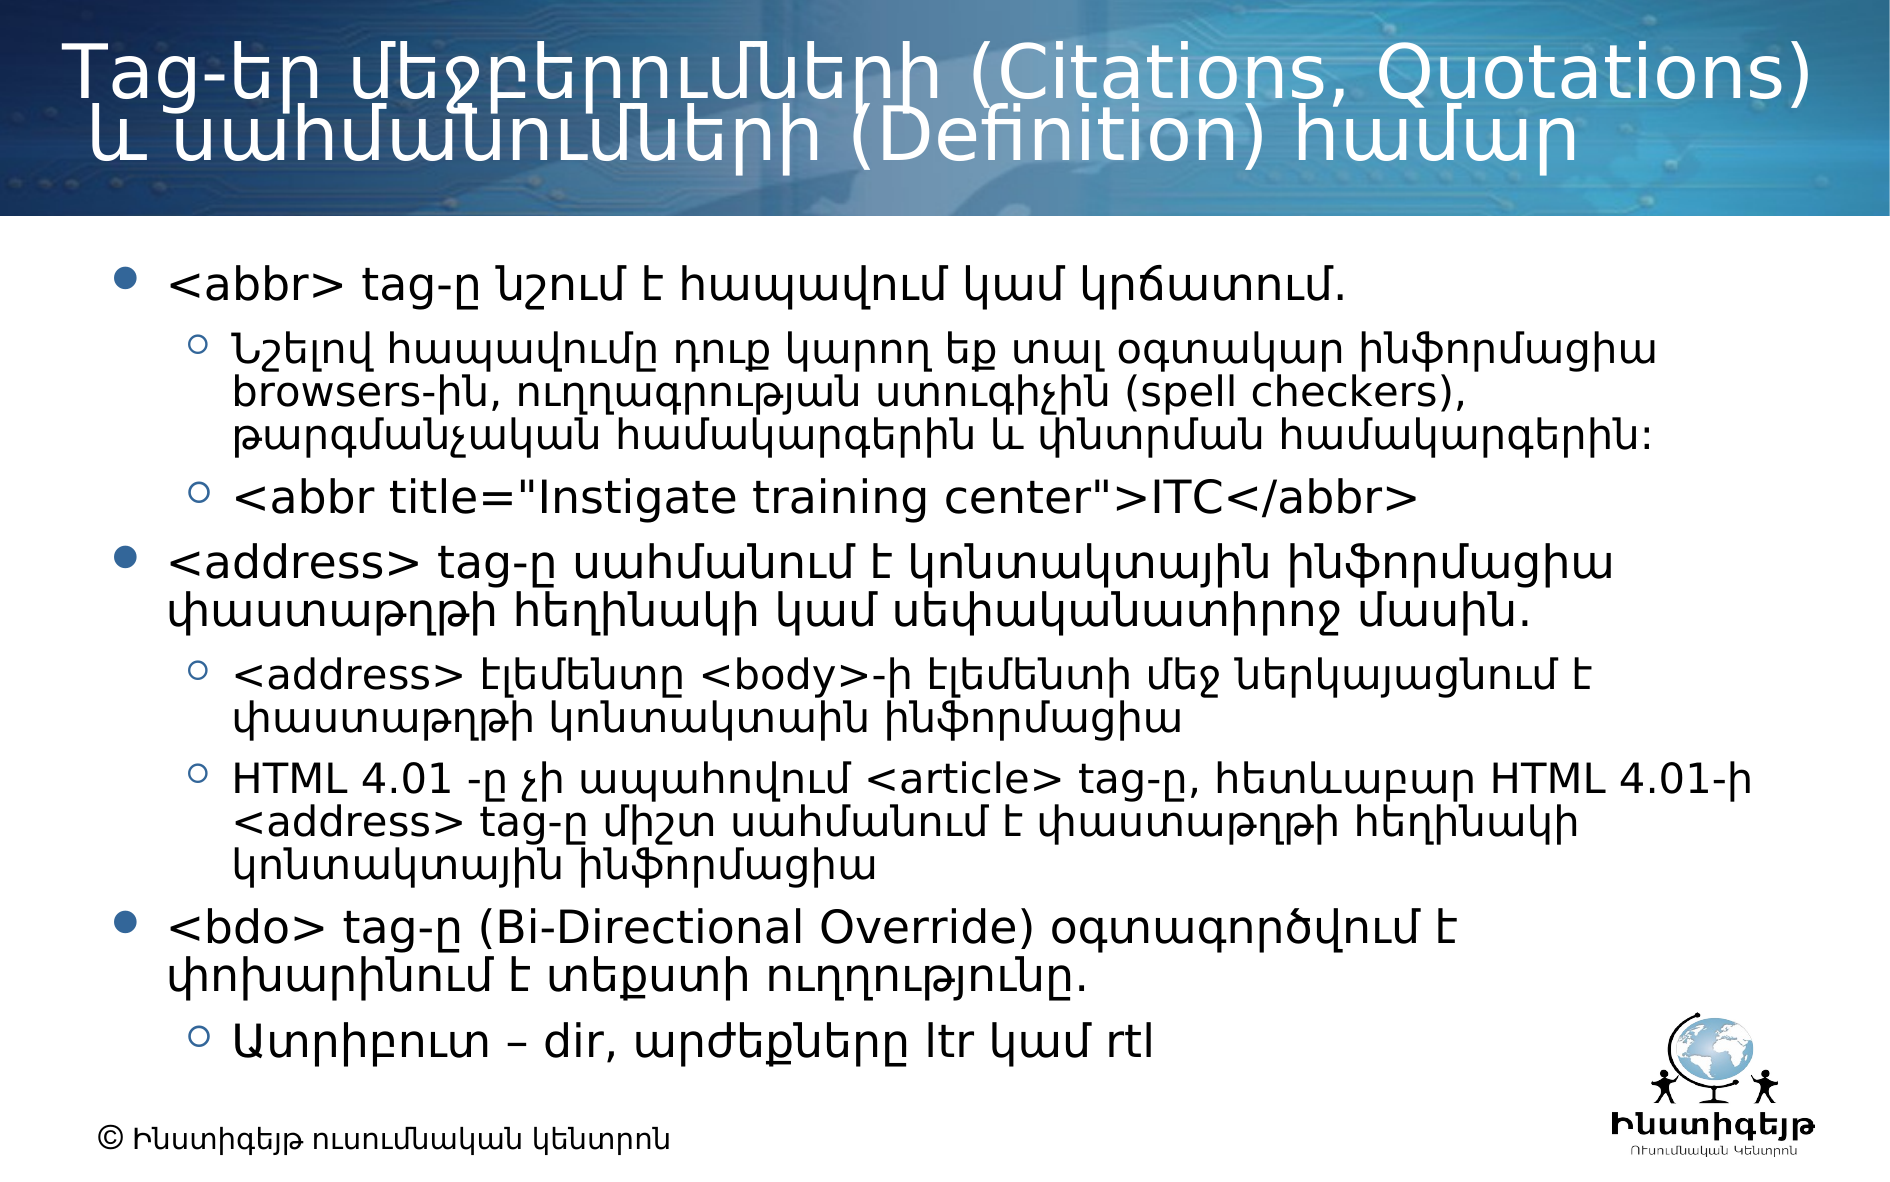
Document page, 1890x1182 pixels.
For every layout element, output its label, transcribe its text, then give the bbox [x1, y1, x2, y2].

text_box Tag-եր մեջբերումների (Citations, Quotations) և սահմանումների (Definition) համար [62, 48, 1888, 72]
list <abbr> tag-ը նշում է հապավում կամ կրճատում․ Նշելով հապավումը դուք կարող եք տալ օգտակար ինֆորմացիա browsers-ին, ուղղագրության ստուգիչին (spell checkers), թարգմանչական համակարգերին և փնտրման համակարգերին: <abbr title="Instigate training center">ITC</abbr> <address> tag-ը սահմանում է կոնտակտային ինֆորմացիա փաստաթղթի հեղինակի կամ սեփականատիրոջ մասին․ <address> էլեմենտը <body>-ի էլեմենտի մեջ ներկայացնում է փաստաթղթի կոնտակտաին ինֆորմացիա HTML 4.01 -ը չի ապահովում <article> tag-ը, հետևաբար HTML 4.01-ի <address> tag-ը միշտ սահմանում է փաստաթղթի հեղինակի կոնտակտային ինֆորմացիա <bdo> tag-ը (Bi-Directional Override) օգտագործվում է փոխարինում է տեքստի ուղղությունը․ Ատրիբուտ – dir, արժեքները ltr կամ rtl [110, 262, 1801, 289]
picture [0, 0, 1890, 216]
picture [1612, 1012, 1815, 1157]
